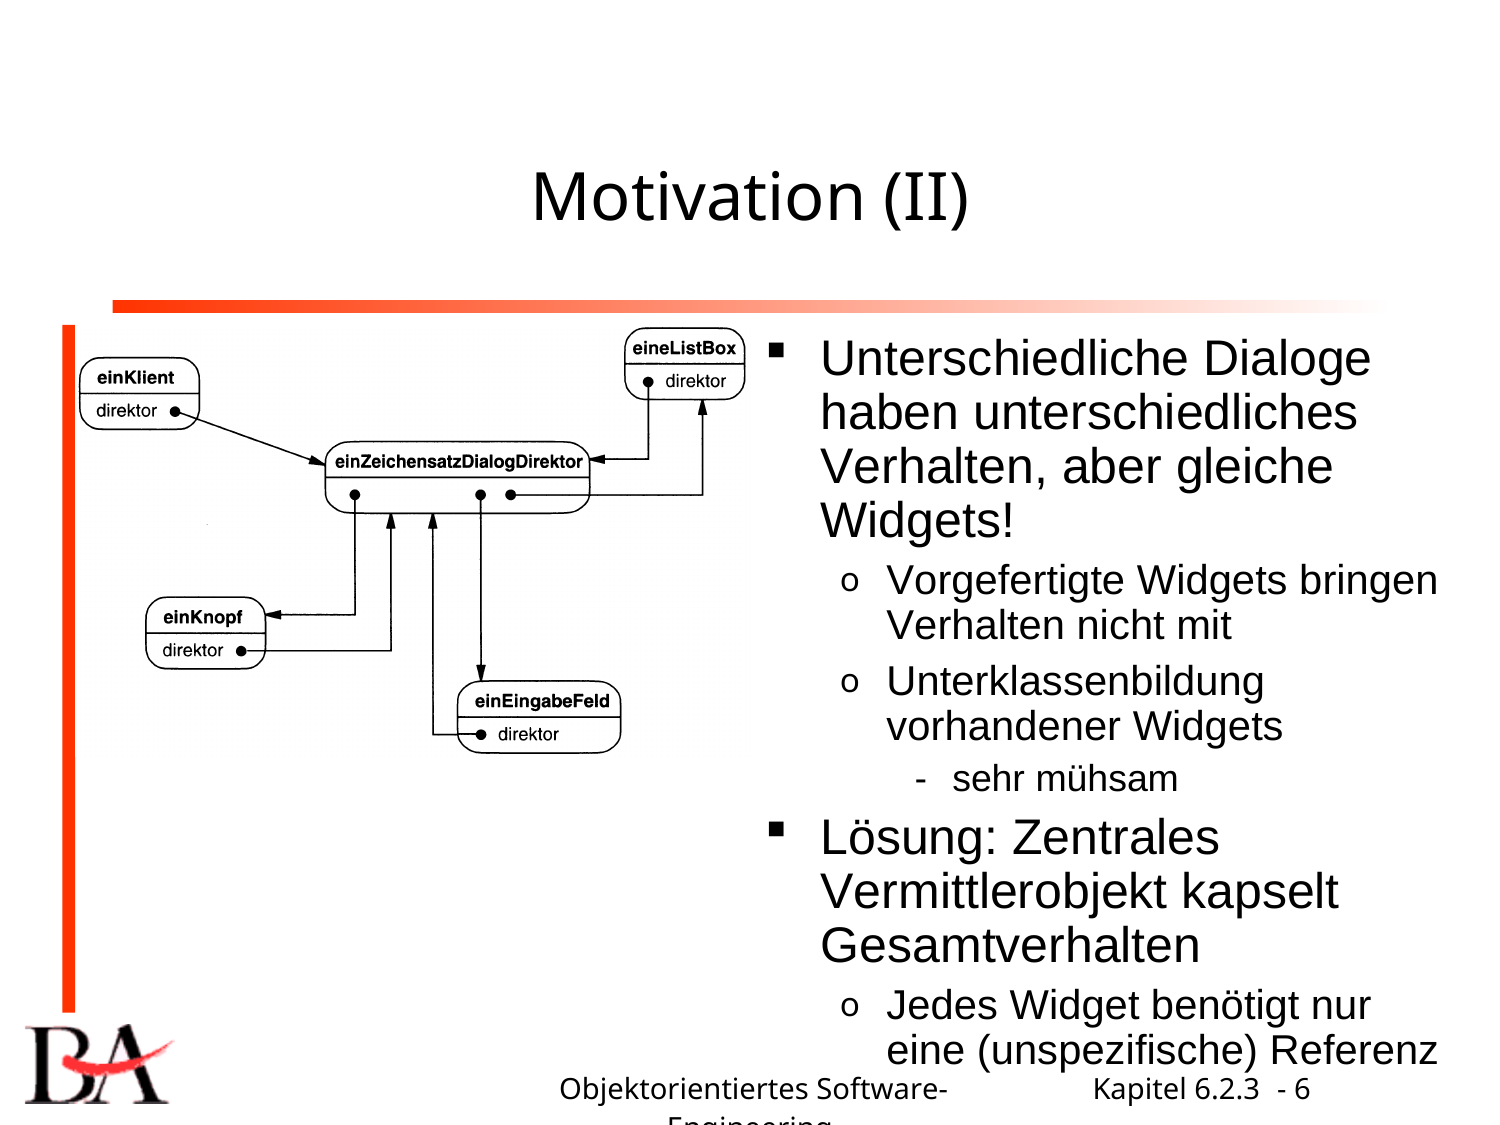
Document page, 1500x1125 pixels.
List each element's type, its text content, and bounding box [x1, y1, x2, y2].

title Motivation (II) [112, 99, 1388, 288]
list Unterschiedliche Dialoge haben unterschiedliches Verhalten, aber gleiche Widgets! Vorgefertigte Widgets bringen Verhalten nicht mit Unterklassenbildung vorhandener Widgets sehr mühsam Lösung: Zentrales Vermittlerobjekt kapselt Gesamtverhalten Jedes Widget benötigt nur eine (unspezifische) Referenz [749, 324, 1475, 1082]
picture [24, 1024, 175, 1104]
chart [75, 324, 751, 758]
